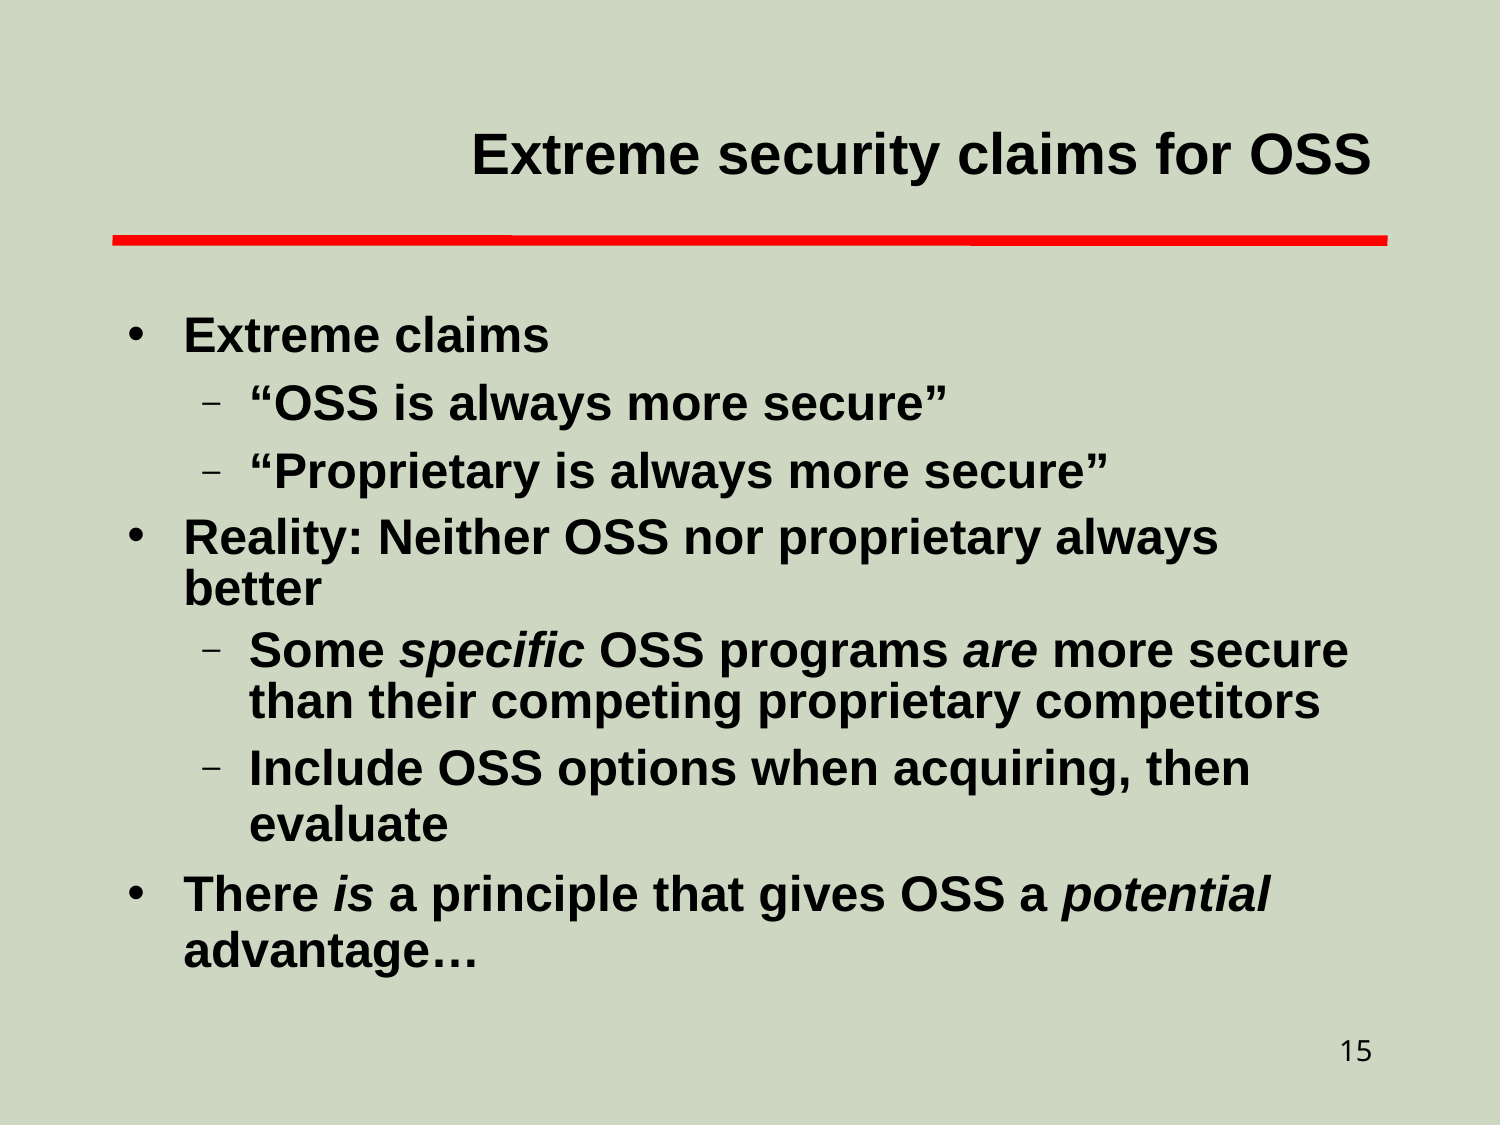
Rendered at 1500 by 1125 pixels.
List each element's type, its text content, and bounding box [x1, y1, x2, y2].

list Extreme claims “OSS is always more secure” “Proprietary is always more secure” Reality: Neither OSS nor proprietary always better Some specific OSS programs are more secure than their competing proprietary competitors Include OSS options when acquiring, then evaluate There is a principle that gives OSS a potential advantage… [112, 299, 1388, 1000]
title Extreme security claims for OSS [337, 85, 1388, 224]
